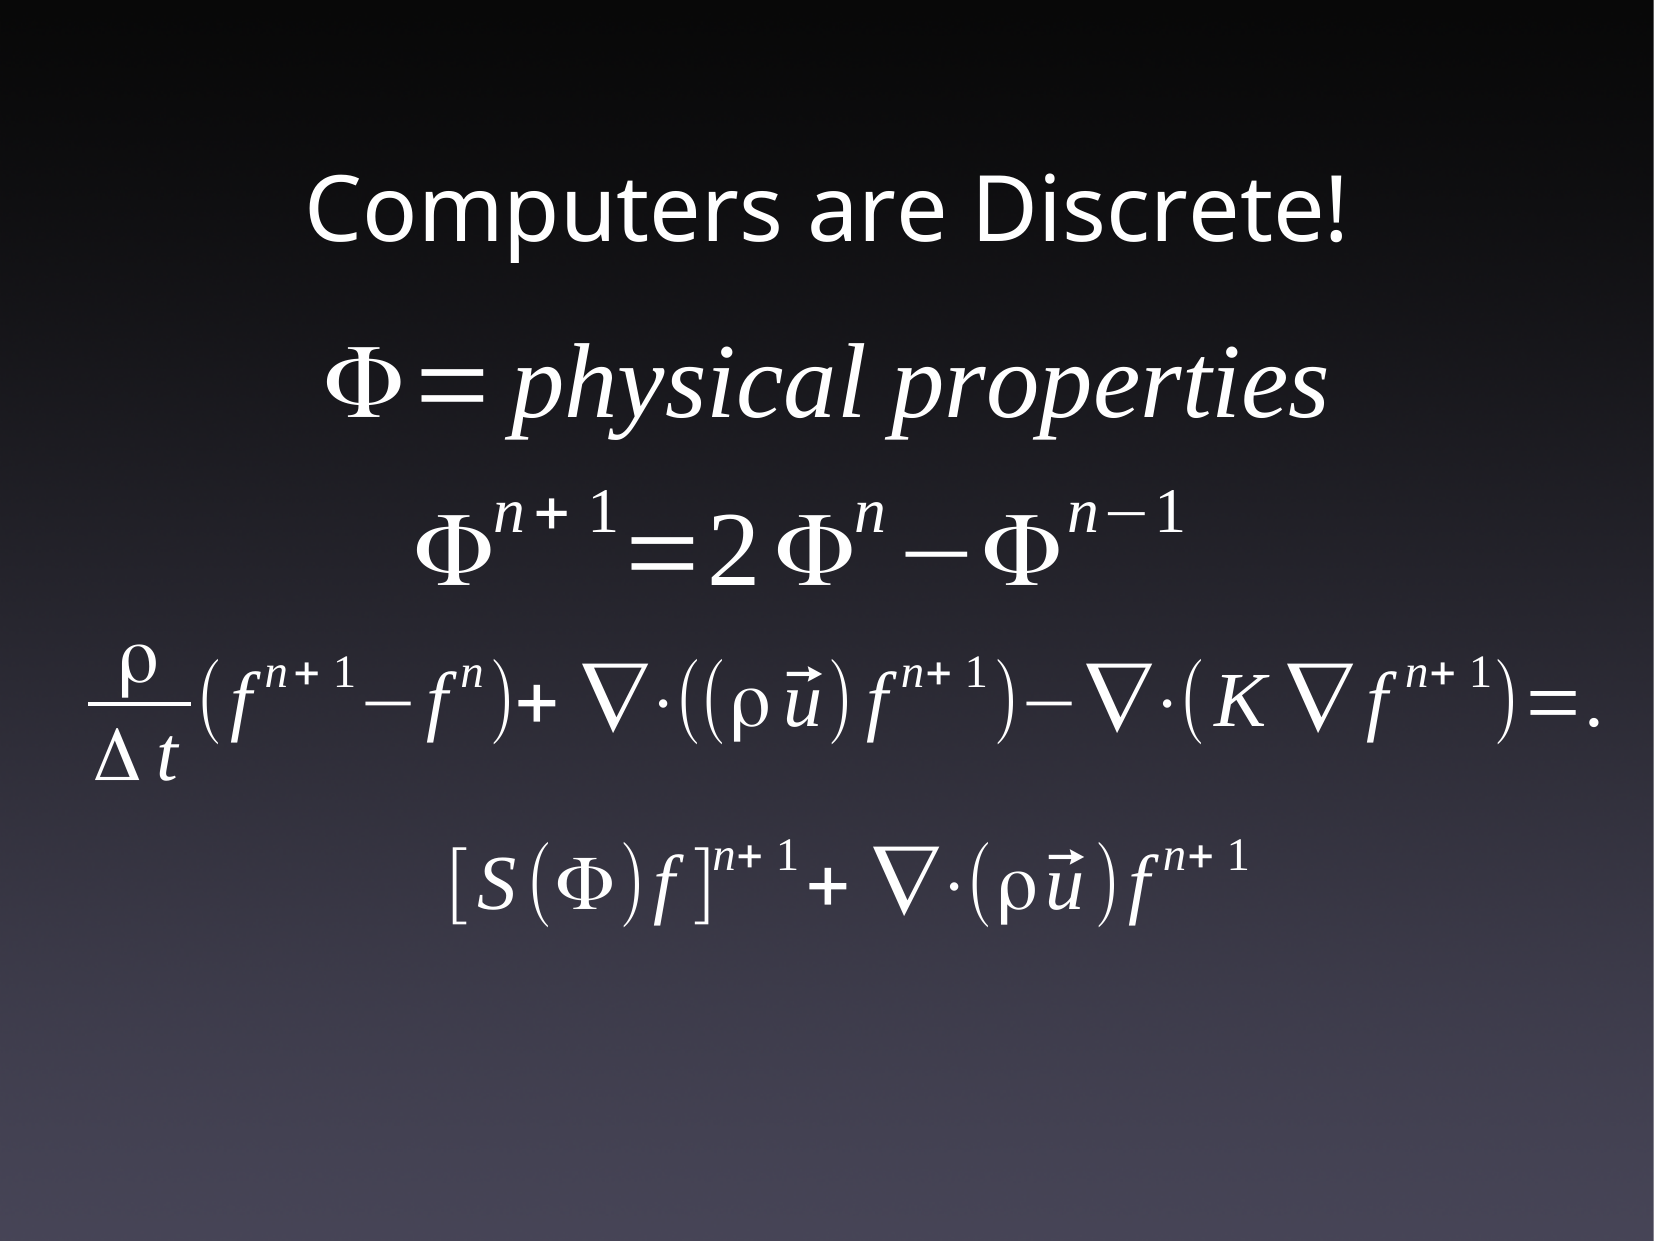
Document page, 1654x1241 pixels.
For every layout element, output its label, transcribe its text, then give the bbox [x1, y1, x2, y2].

chart [427, 826, 1271, 929]
chart [297, 324, 1359, 443]
title Computers are Discrete! [121, 102, 1534, 310]
picture [0, 0, 1654, 1241]
chart [63, 638, 1625, 798]
chart [387, 472, 1211, 606]
